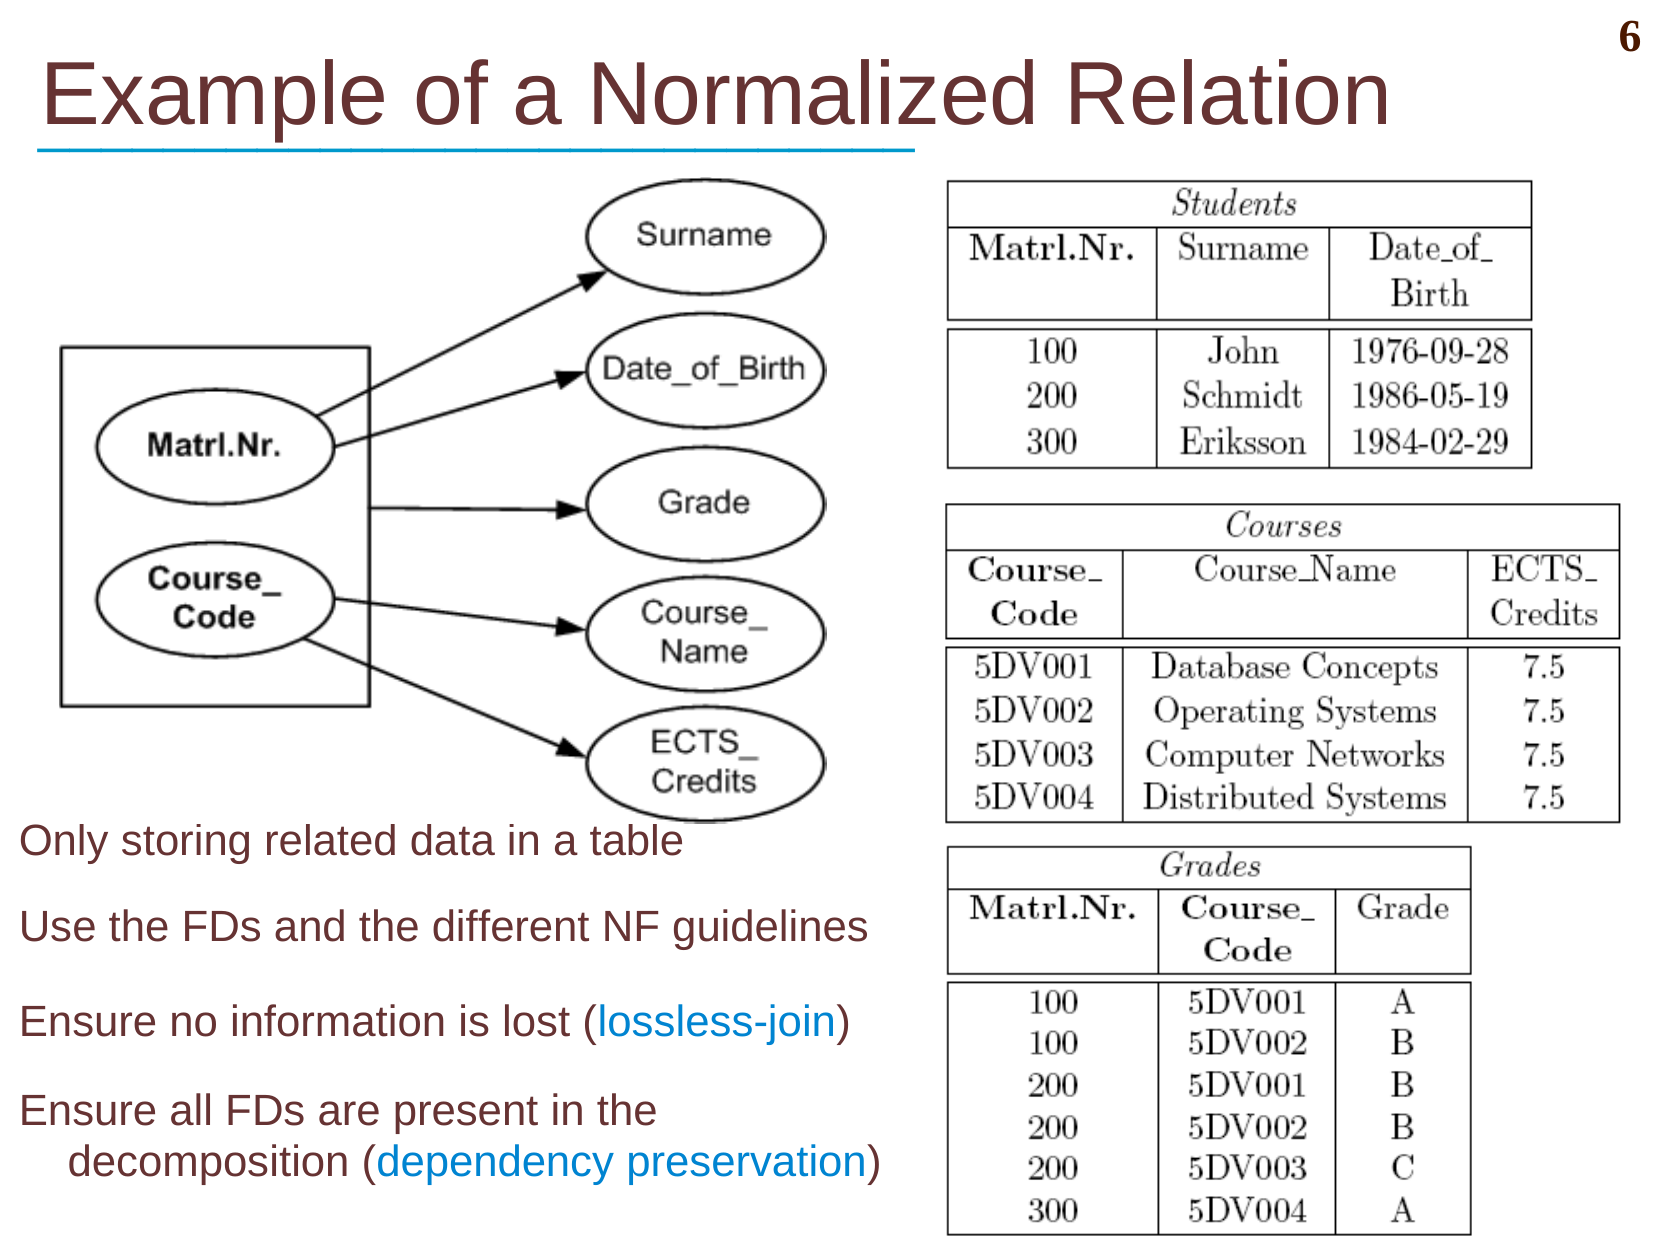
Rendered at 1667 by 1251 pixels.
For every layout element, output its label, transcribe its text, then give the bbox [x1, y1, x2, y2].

picture [944, 502, 1624, 827]
picture [944, 177, 1536, 473]
title Example of a Normalized Relation [40, 50, 1627, 201]
text_box ____________________________ [38, 95, 1447, 154]
picture [944, 843, 1477, 1241]
list Only storing related data in a table Use the FDs and the different NF guidelines Ensure no information is lost (lossless-join)‏ Ensure all FDs are present in the decomposition (dependency preservation)‏ [0, 761, 1624, 1251]
picture [59, 177, 827, 824]
